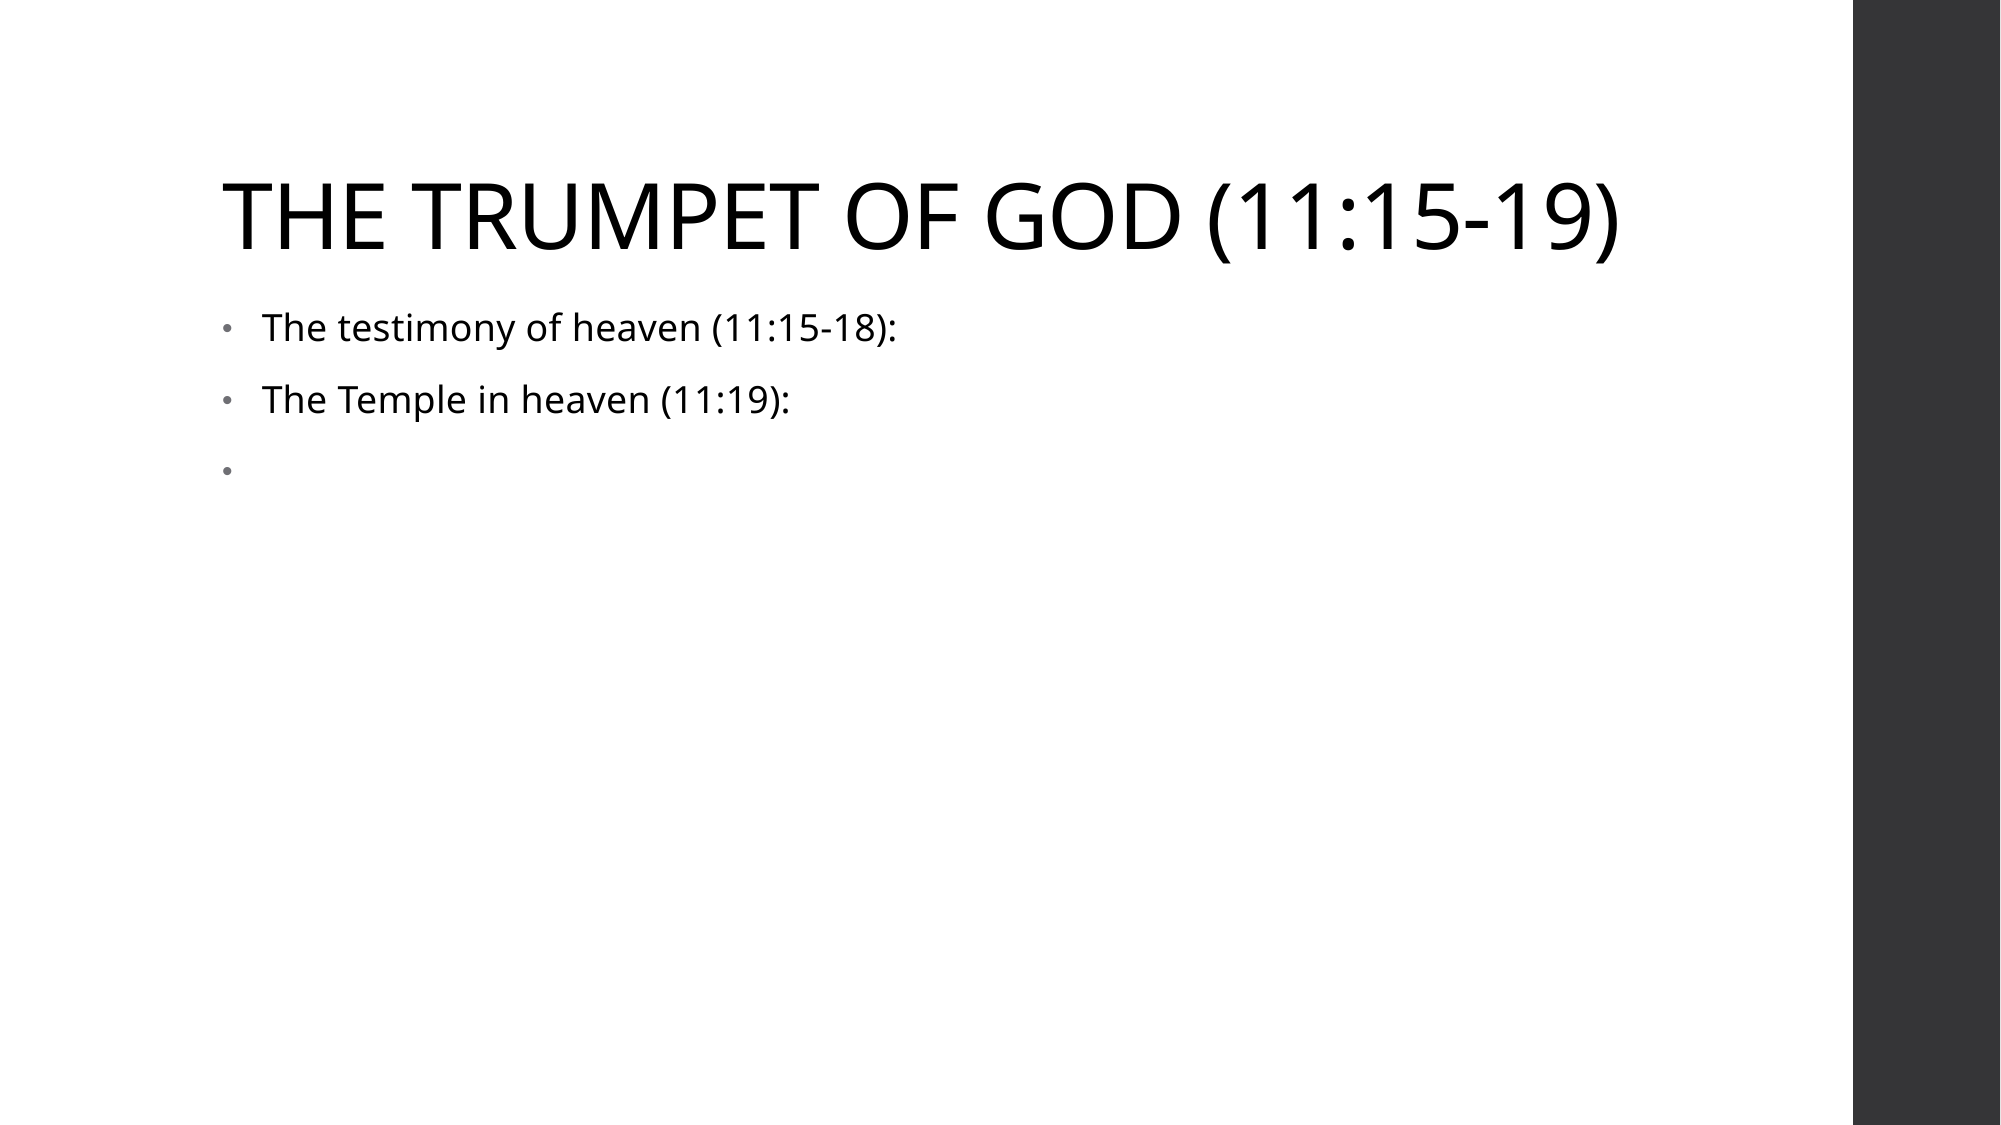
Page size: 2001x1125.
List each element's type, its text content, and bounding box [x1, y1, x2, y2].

title THE TRUMPET OF GOD (11:15-19) [206, 60, 1797, 278]
list The testimony of heaven (11:15-18): The Temple in heaven (11:19): [206, 299, 1617, 1014]
